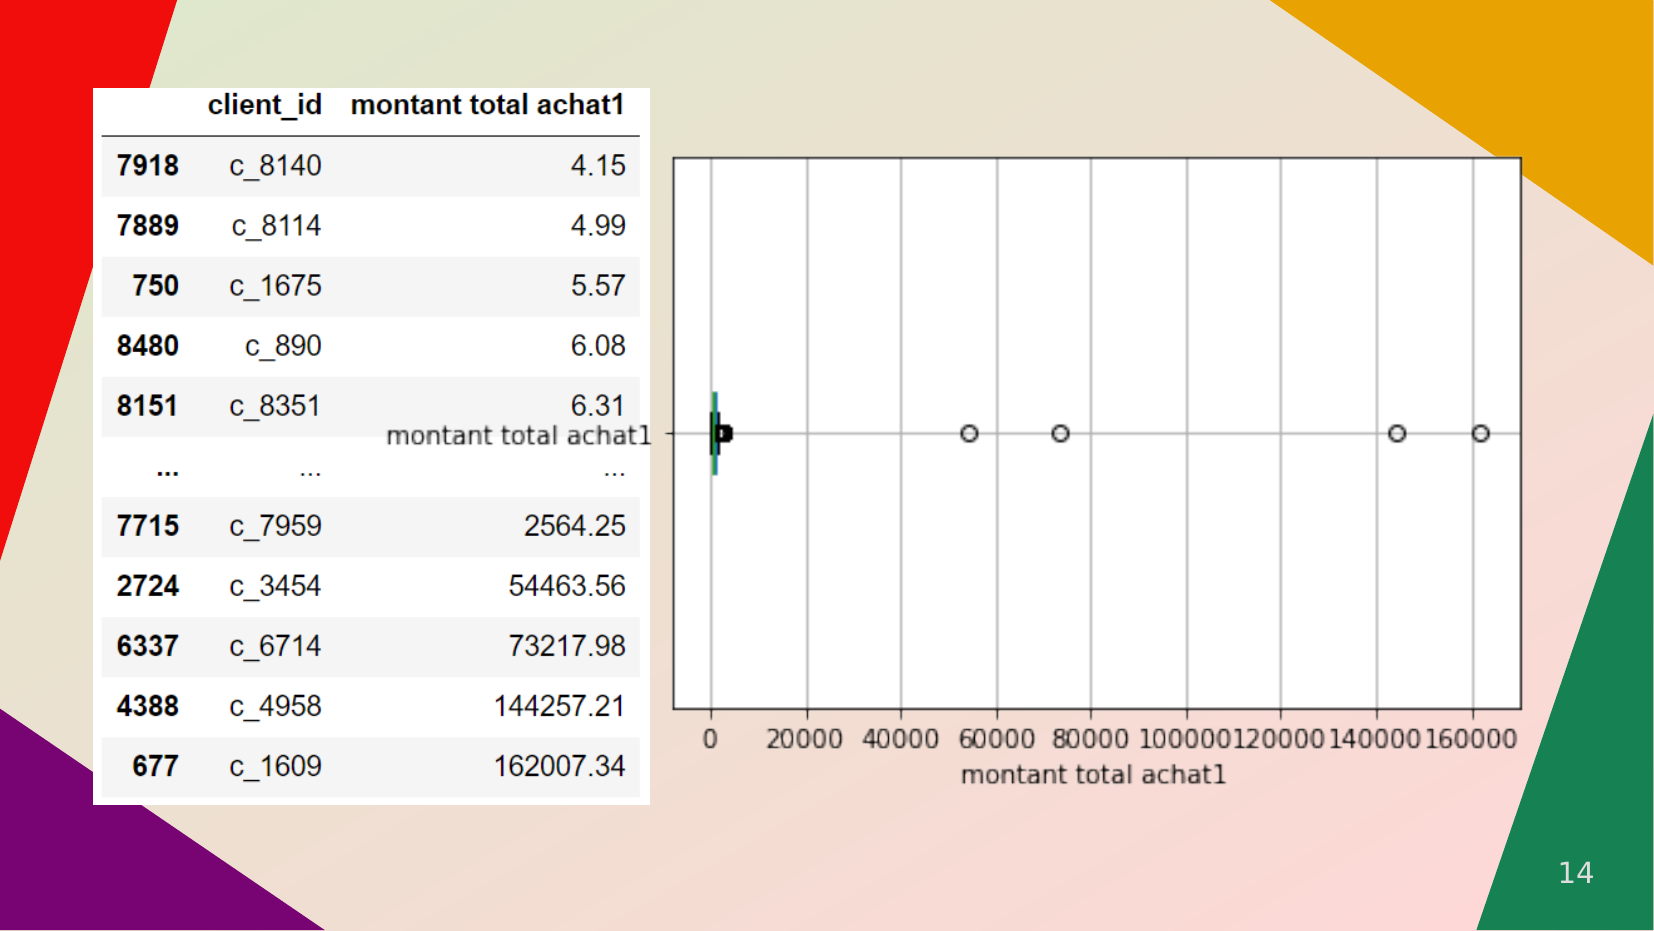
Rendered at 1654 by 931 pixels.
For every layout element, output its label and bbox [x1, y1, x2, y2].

picture [93, 88, 1536, 805]
